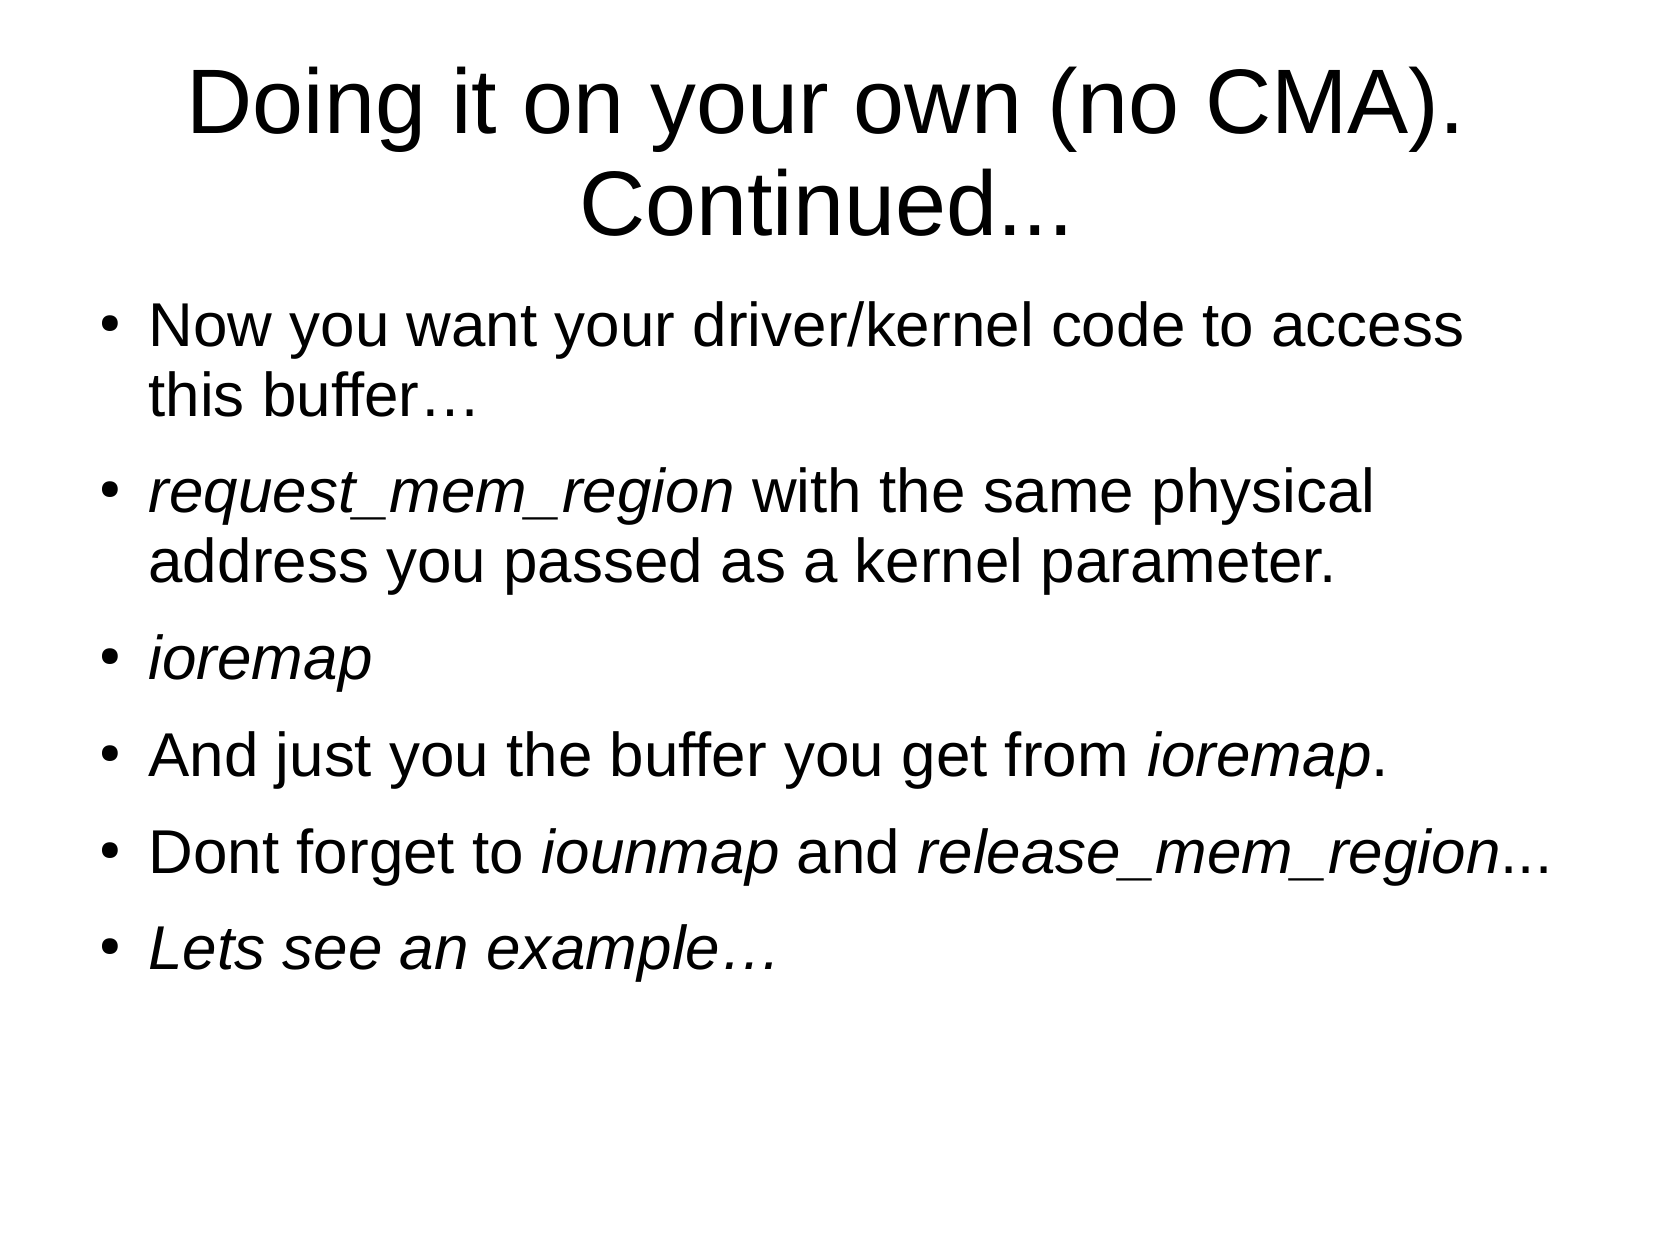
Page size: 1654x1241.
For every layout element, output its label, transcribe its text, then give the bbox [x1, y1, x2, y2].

list Now you want your driver/kernel code to access this buffer… request_mem_region with the same physical address you passed as a kernel parameter. ioremap And just you the buffer you get from ioremap. Dont forget to iounmap and release_mem_region... Lets see an example… [82, 290, 1571, 1010]
title Doing it on your own (no CMA). Continued... [82, 49, 1571, 257]
